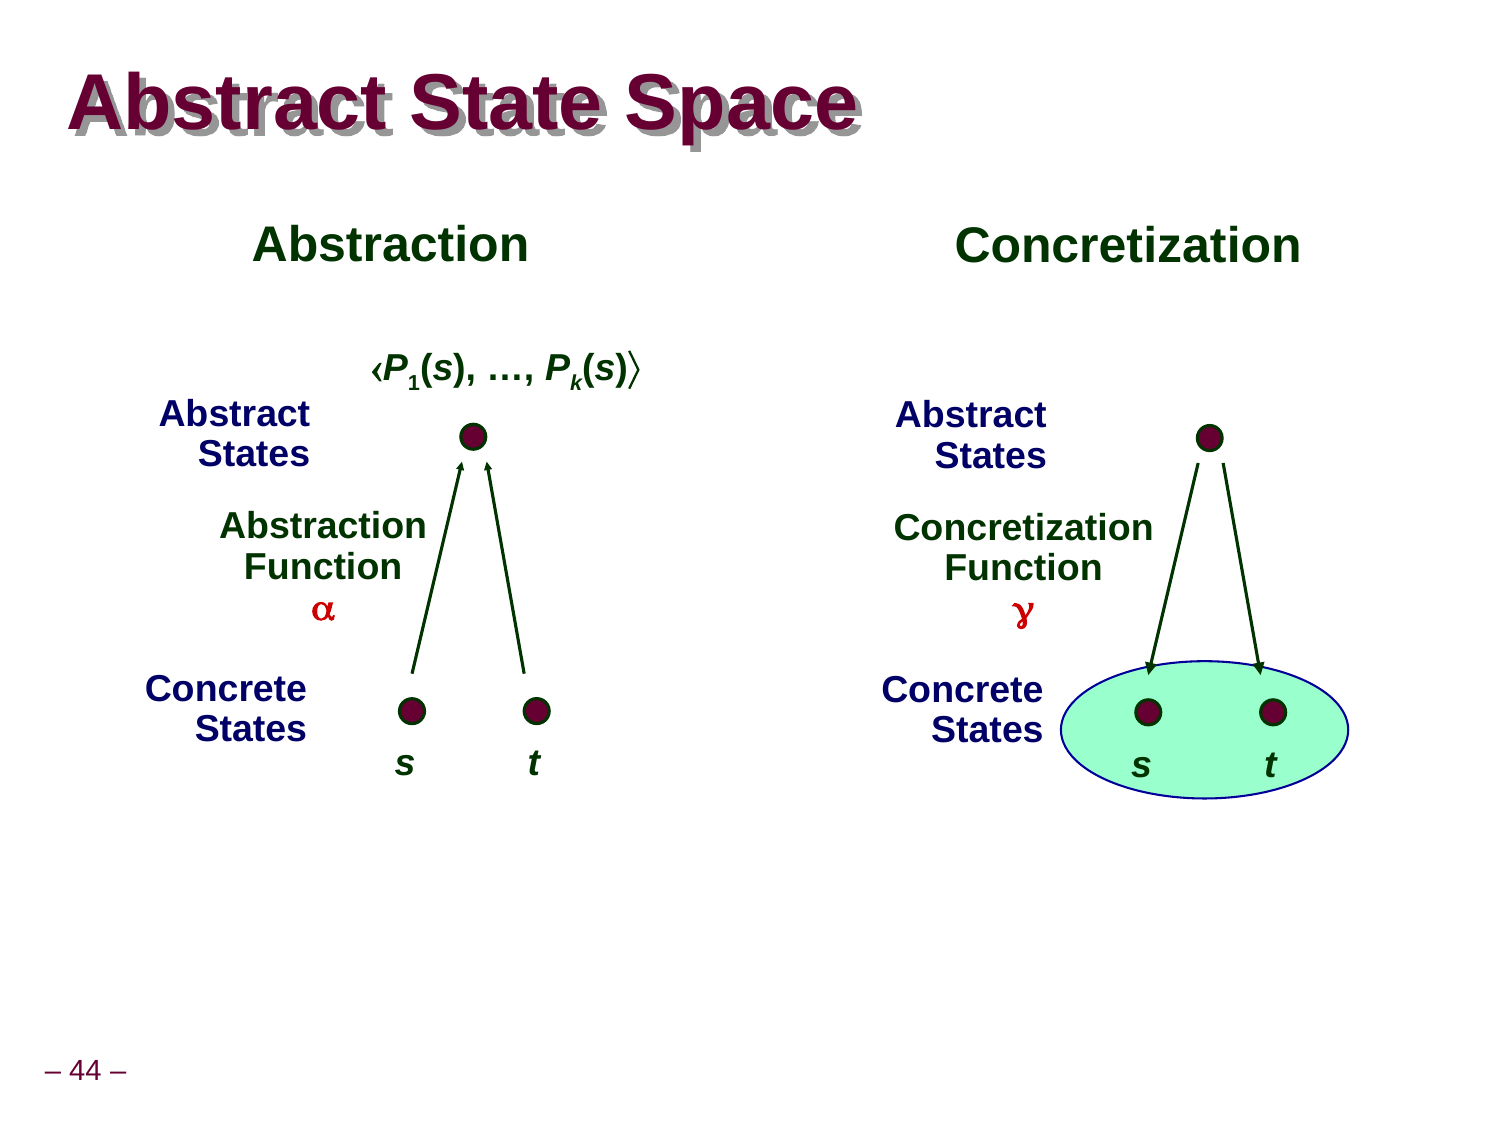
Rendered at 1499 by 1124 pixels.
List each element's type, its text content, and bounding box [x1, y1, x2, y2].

text_box s [1123, 737, 1160, 793]
text_box Abstraction [244, 210, 537, 280]
text_box s [386, 736, 423, 792]
text_box [399, 698, 425, 724]
text_box [1060, 661, 1349, 799]
title Abstract State Space [66, 40, 1495, 169]
text_box [460, 424, 486, 450]
text_box Concretization Function  [885, 500, 1162, 637]
text_box Abstraction Function  [211, 499, 436, 636]
text_box Abstract States [887, 387, 1055, 484]
text_box t [1256, 737, 1285, 793]
text_box [1197, 425, 1223, 451]
text_box Abstract States [150, 386, 318, 483]
text_box [524, 698, 550, 724]
text_box Concrete States [137, 661, 315, 758]
text_box P1(s), …, Pk(s) [362, 336, 648, 398]
text_box t [520, 736, 548, 792]
text_box Concretization [947, 211, 1310, 282]
text_box Concrete States [873, 662, 1052, 759]
